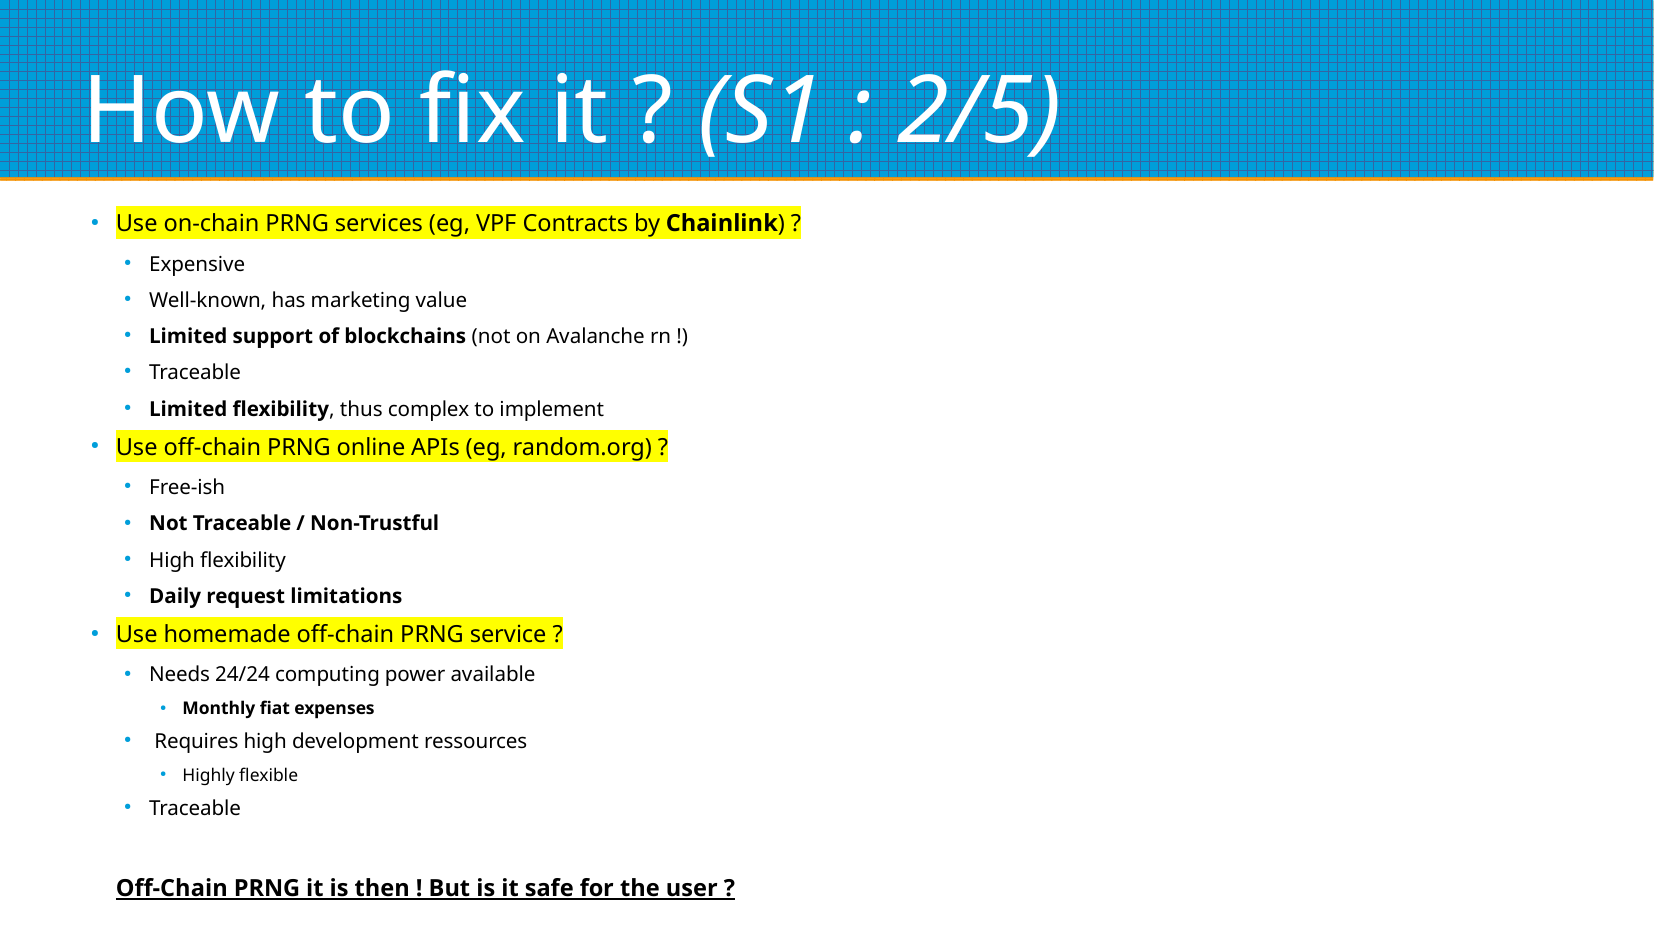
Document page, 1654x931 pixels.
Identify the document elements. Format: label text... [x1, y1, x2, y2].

title How to fix it ? (S1 : 2/5) [82, 14, 1571, 171]
list Use on-chain PRNG services (eg, VPF Contracts by Chainlink) ? Expensive Well-known, has marketing value Limited support of blockchains (not on Avalanche rn !) Traceable Limited flexibility, thus complex to implement Use off-chain PRNG online APIs (eg, random.org) ? Free-ish Not Traceable / Non-Trustful High flexibility Daily request limitations Use homemade off-chain PRNG service ? Needs 24/24 computing power available Monthly fiat expenses Requires high development ressources Highly flexible Traceable Off-Chain PRNG it is then ! But is it safe for the user ? [82, 206, 1563, 916]
